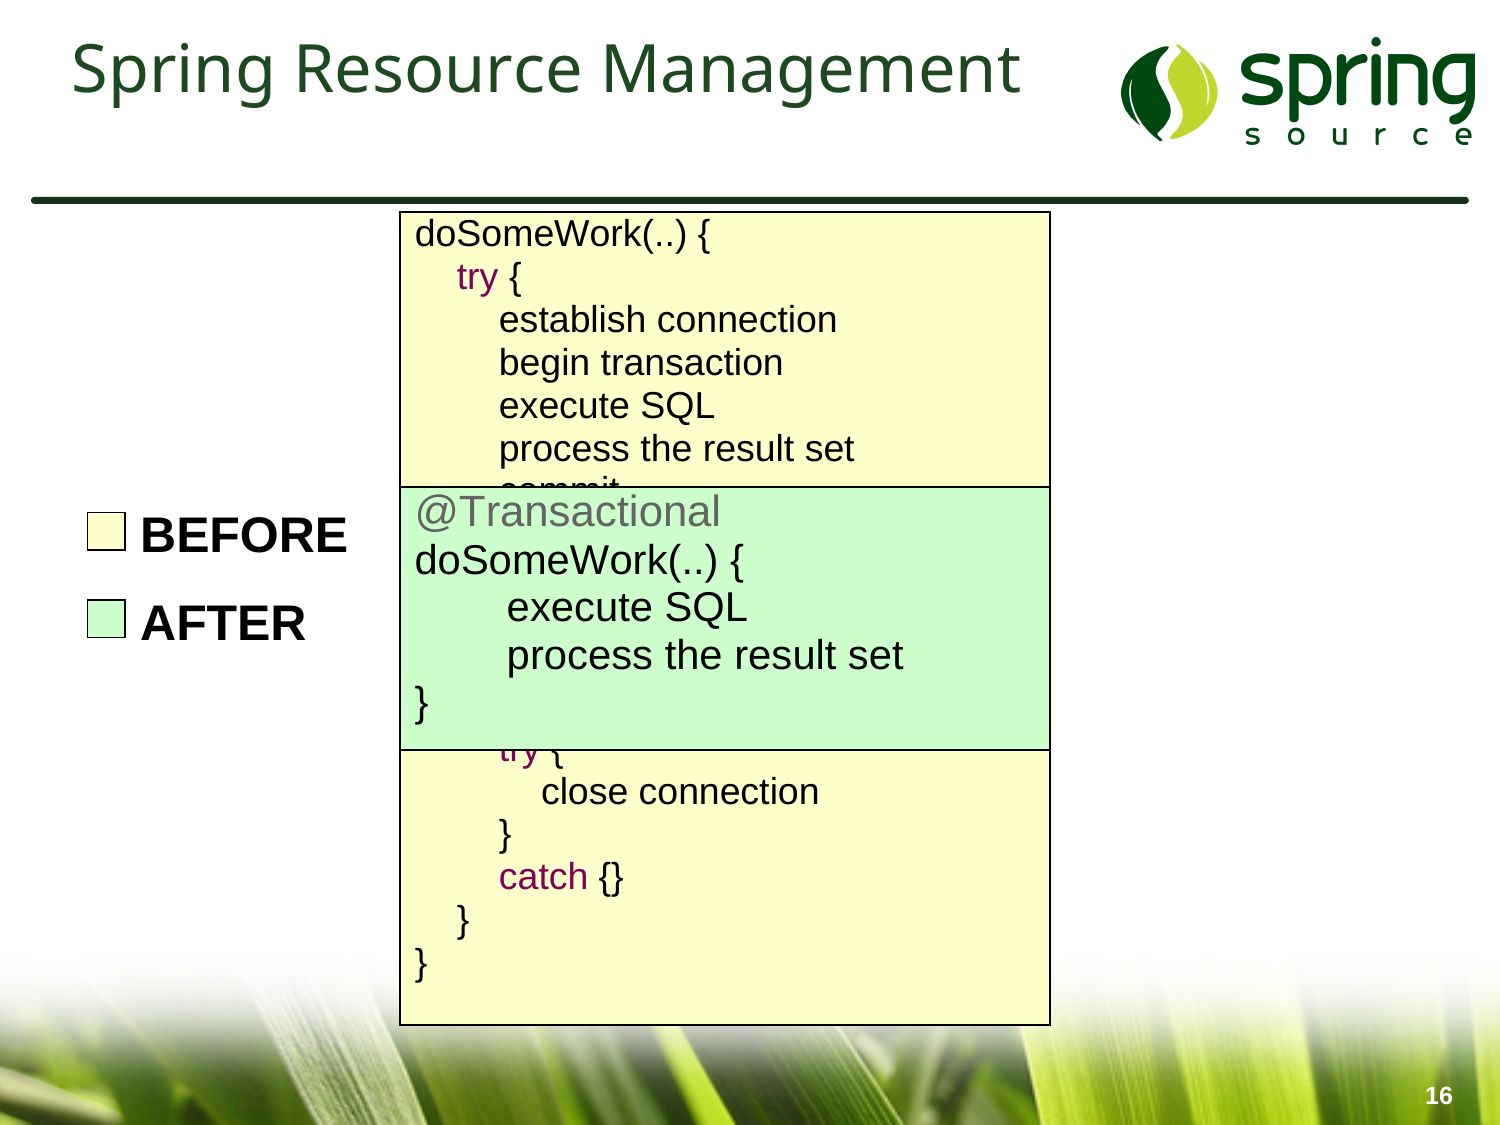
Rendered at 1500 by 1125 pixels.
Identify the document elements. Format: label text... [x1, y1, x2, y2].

picture [1121, 37, 1475, 145]
text_box [87, 512, 125, 550]
picture [0, 944, 1500, 1125]
text_box BEFORE [125, 499, 364, 572]
list doSomeWork(..) { try { establish connection begin transaction execute SQL process the result set commit } catch (SQLException) { rollback throw application exception } finally { try { close connection } catch {} } } [399, 212, 1050, 487]
text_box AFTER [125, 587, 322, 659]
title Spring Resource Management [56, 13, 1089, 191]
text_box [87, 599, 125, 638]
list doSomeWork(..) { try { establish connection begin transaction execute SQL process the result set commit } catch (SQLException) { rollback throw application exception } finally { try { close connection } catch {} } } [399, 750, 1050, 1026]
text_box @Transactional doSomeWork(..) { execute SQL process the result set } [399, 487, 1050, 750]
